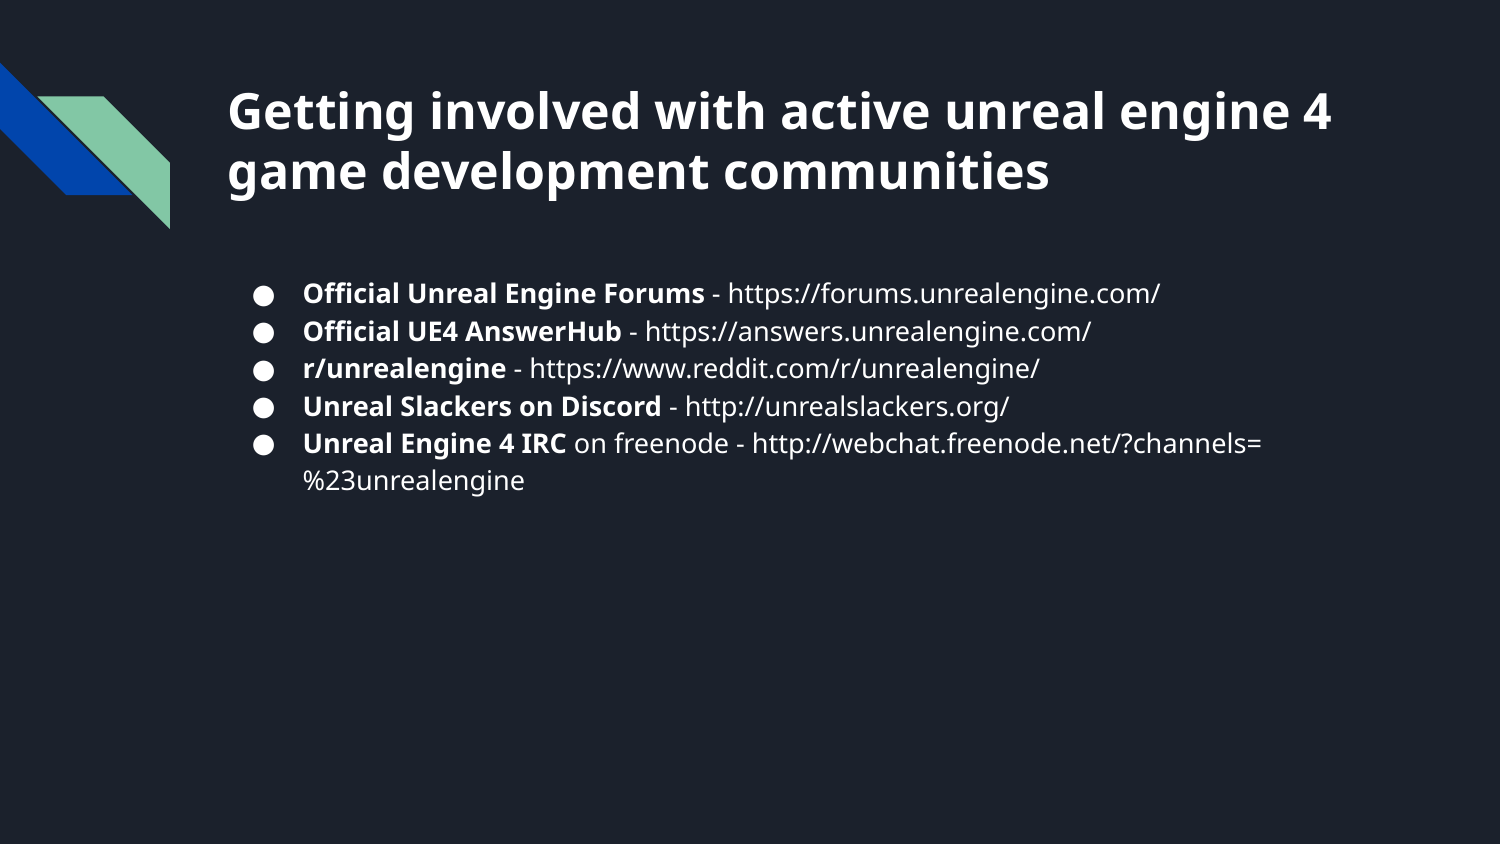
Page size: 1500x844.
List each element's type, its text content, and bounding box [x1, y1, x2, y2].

text_box Official Unreal Engine Forums - https://forums.unrealengine.com/ Official UE4 AnswerHub - https://answers.unrealengine.com/ r/unrealengine - https://www.reddit.com/r/unrealengine/ Unreal Slackers on Discord - http://unrealslackers.org/ Unreal Engine 4 IRC on freenode - http://webchat.freenode.net/?channels=%23unrealengine [212, 257, 1368, 735]
text_box Getting involved with active unreal engine 4 game development communities [212, 64, 1368, 215]
